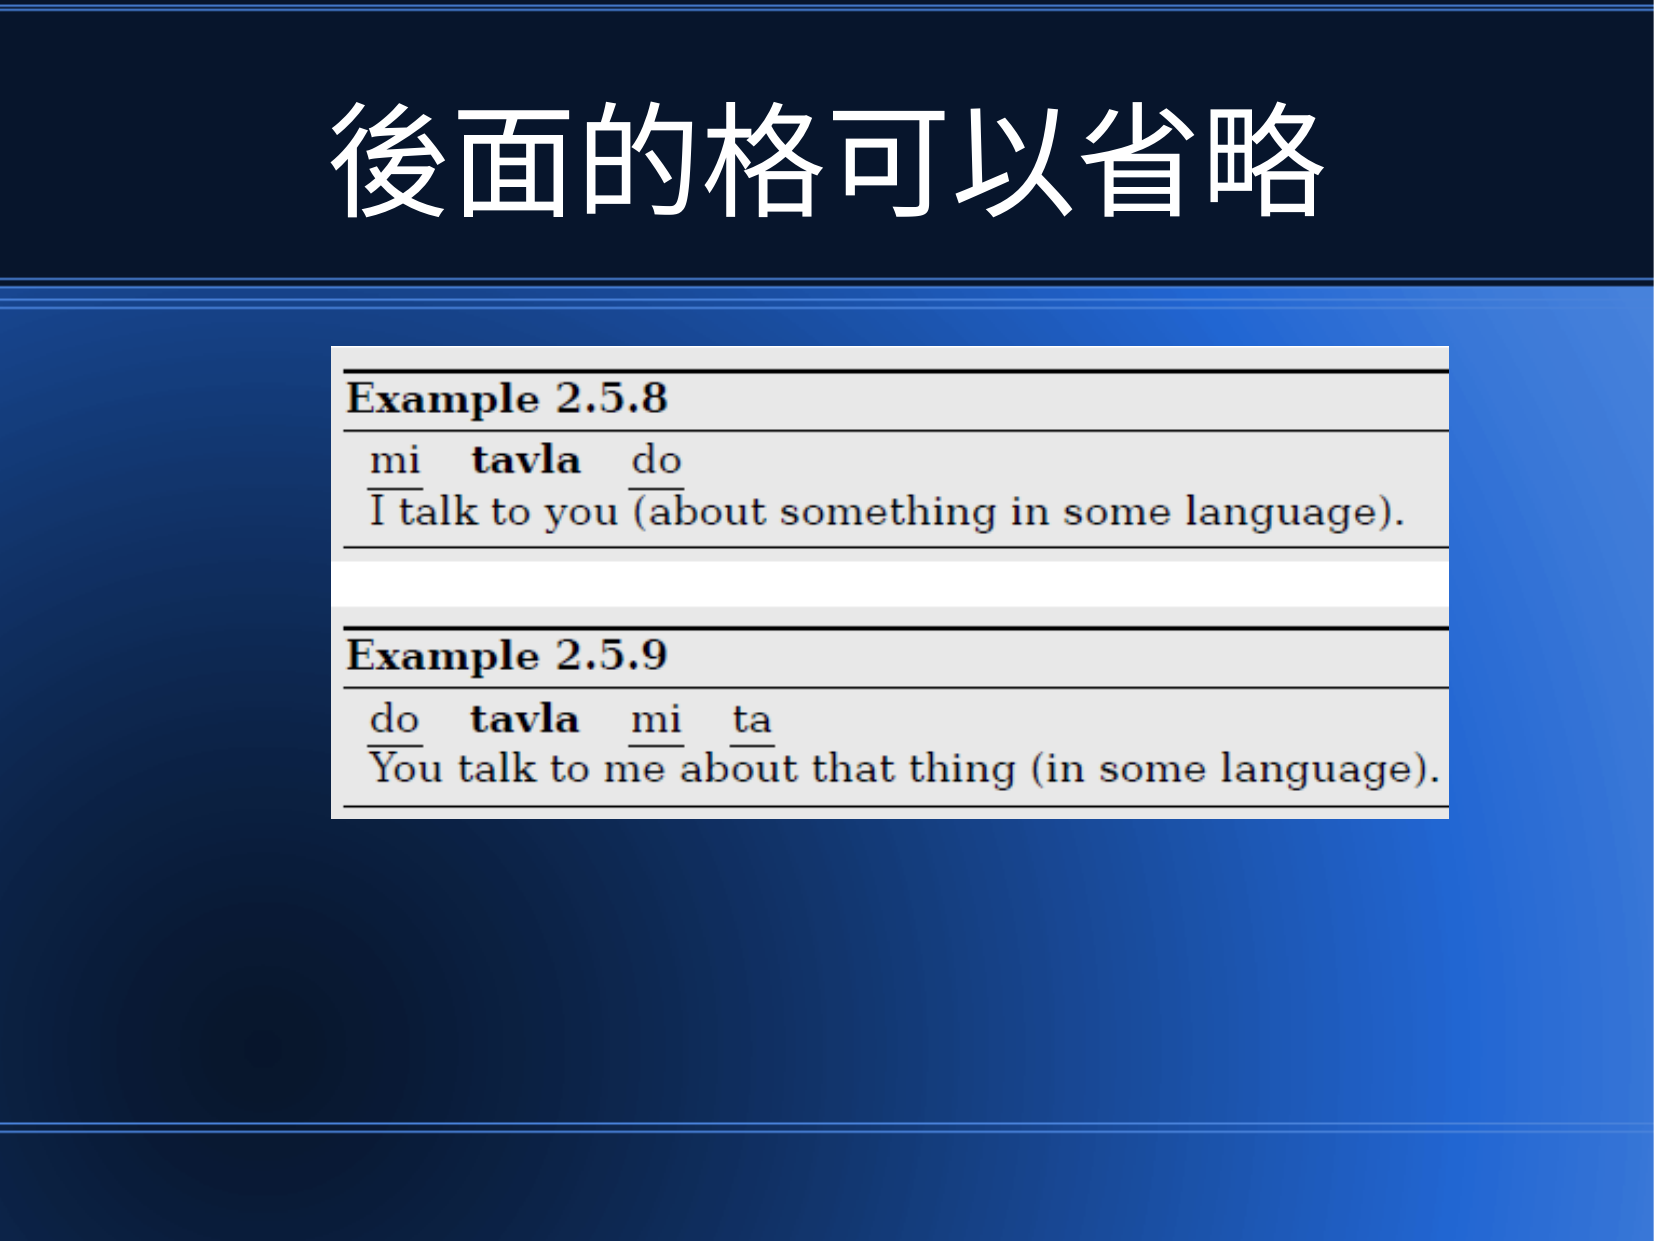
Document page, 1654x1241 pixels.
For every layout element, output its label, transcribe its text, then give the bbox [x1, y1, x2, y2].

picture [0, 0, 1654, 1241]
title 後面的格可以省略 [82, 49, 1571, 257]
